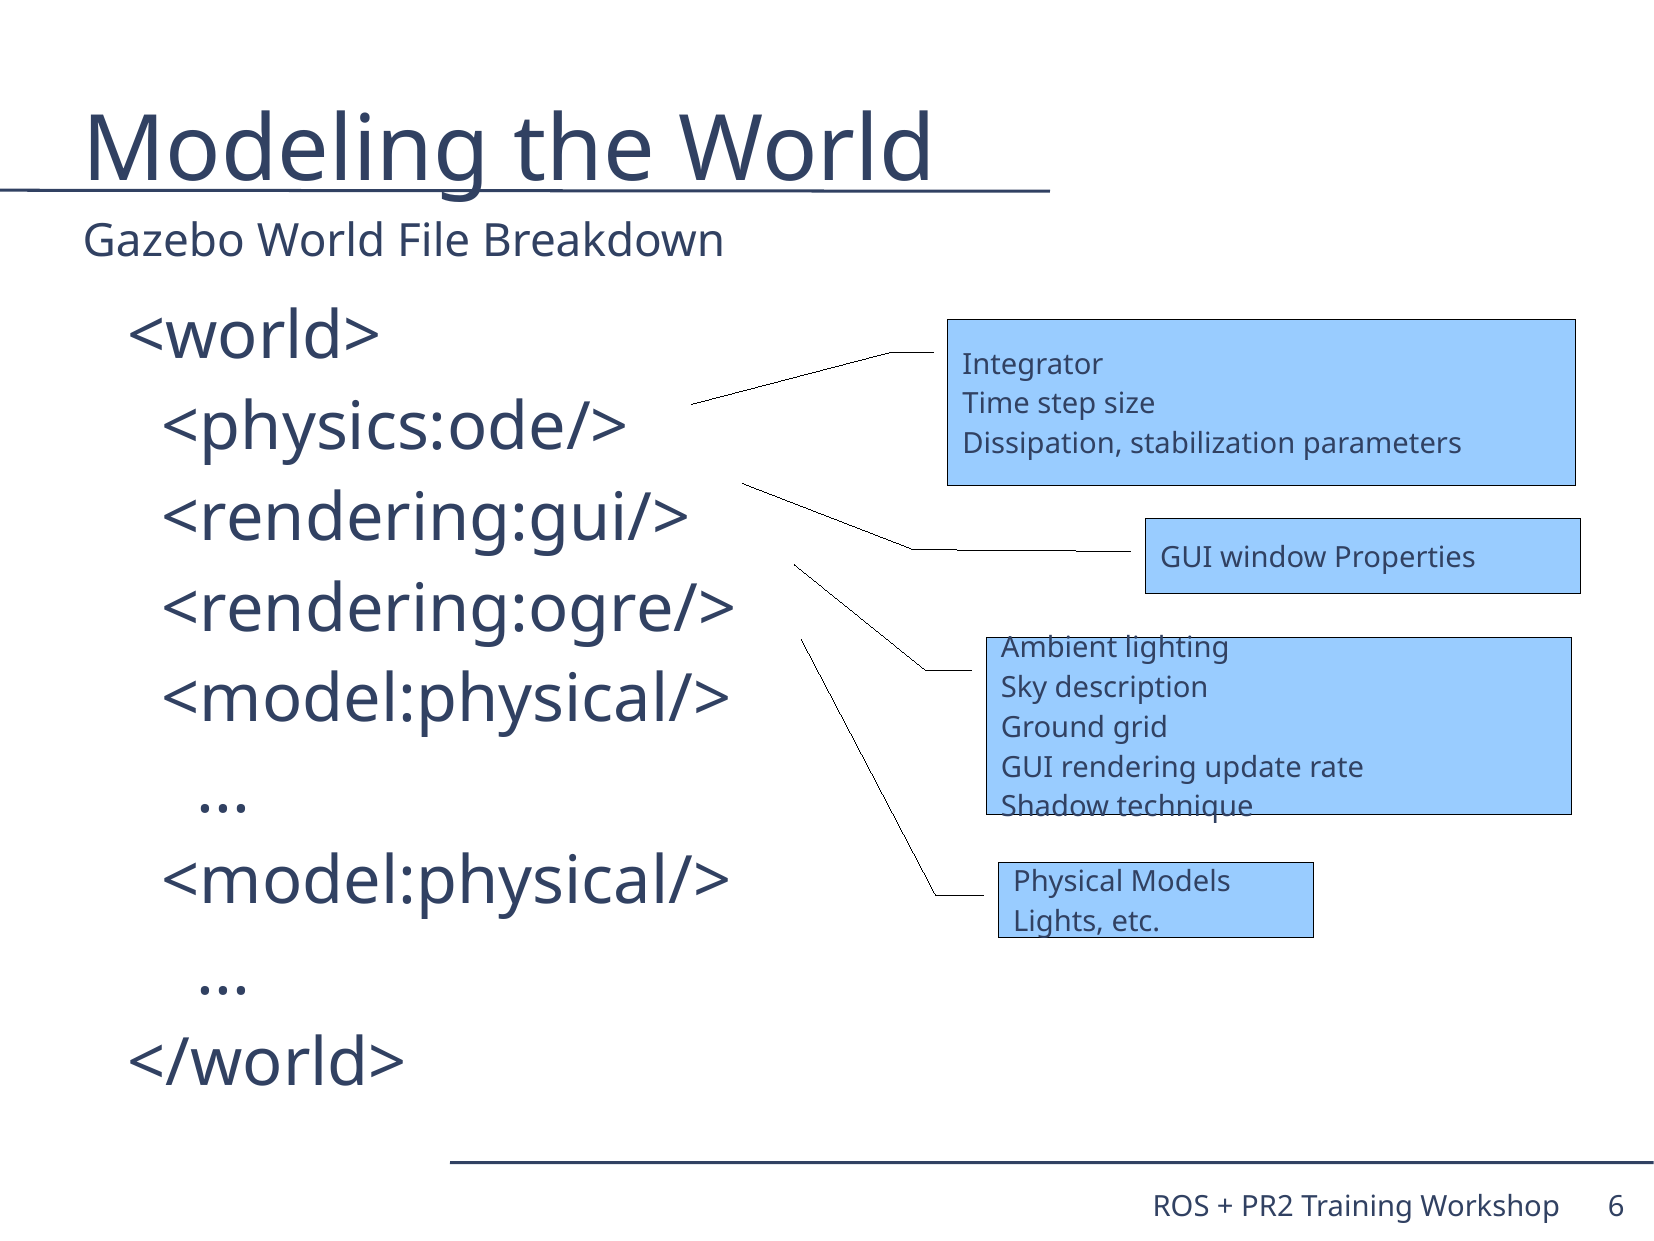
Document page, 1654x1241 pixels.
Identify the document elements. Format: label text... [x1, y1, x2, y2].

title Modeling the World Gazebo World File Breakdown [82, 73, 1571, 281]
text_box Physical Models Lights, etc. [998, 863, 1314, 938]
text_box Ambient lighting Sky description Ground grid GUI rendering update rate Shadow technique [986, 637, 1571, 815]
text_box <world> <physics:ode/> <rendering:gui/> <rendering:ogre/> <model:physical/> ... <model:physical/> ... </world> [112, 280, 1538, 1151]
text_box Integrator Time step size Dissipation, stabilization parameters [948, 320, 1575, 485]
text_box GUI window Properties [1145, 519, 1581, 594]
